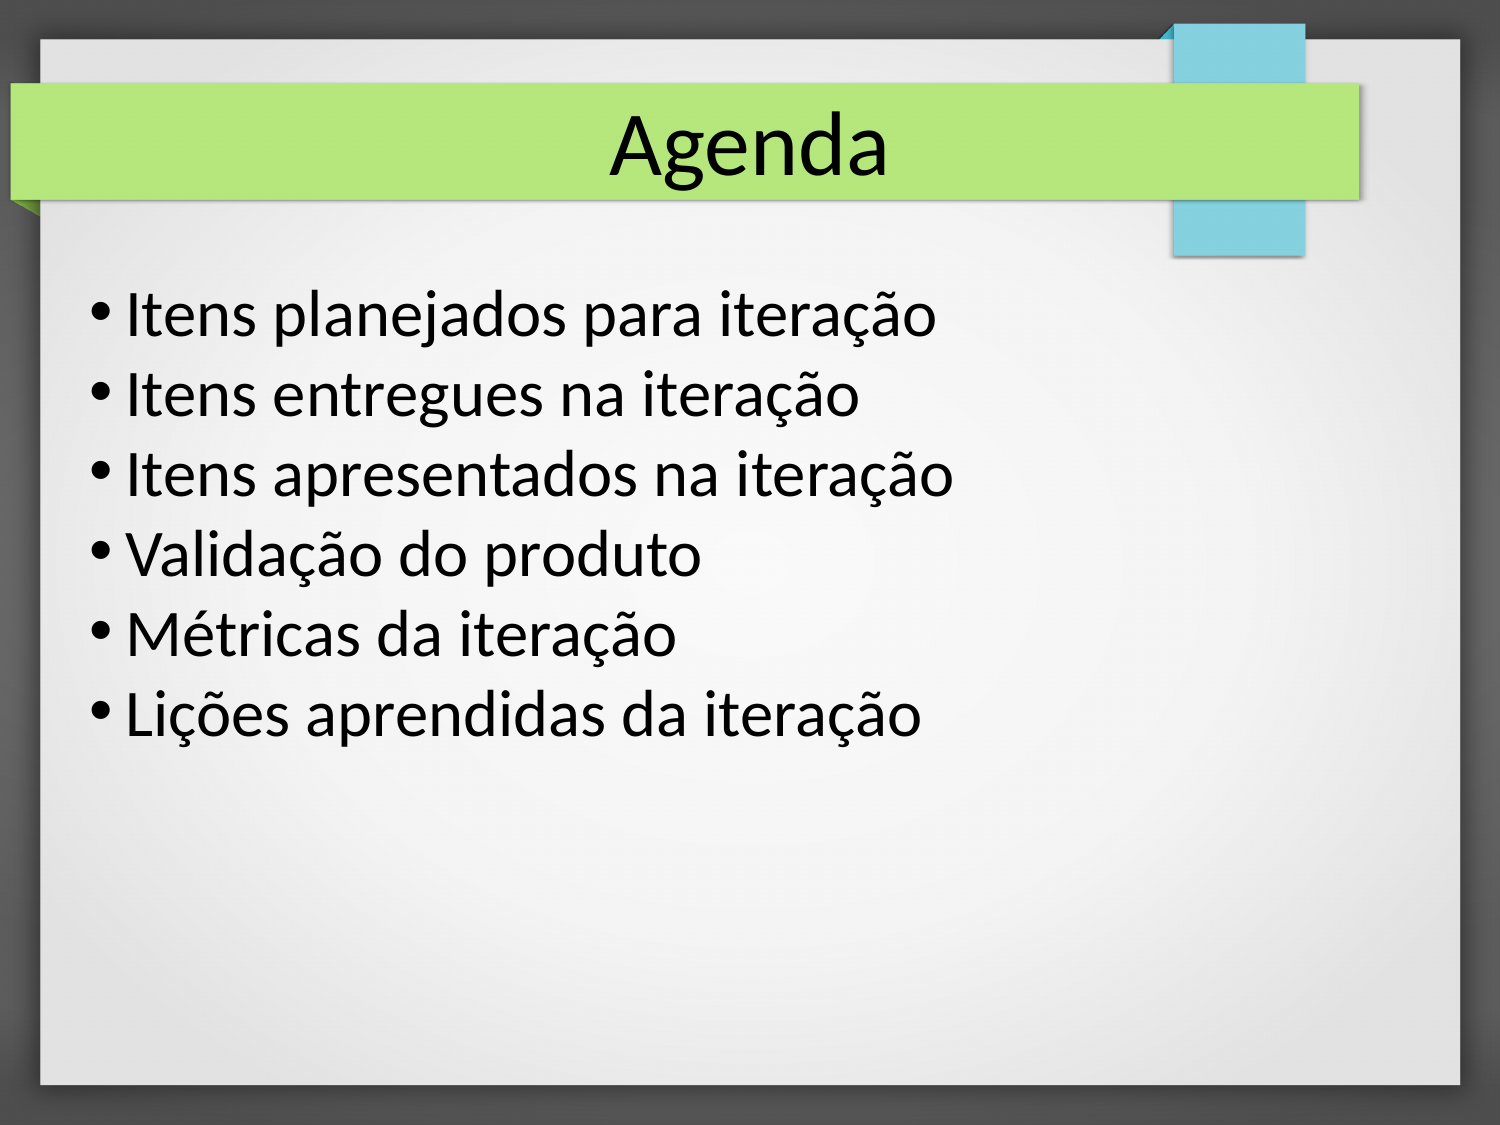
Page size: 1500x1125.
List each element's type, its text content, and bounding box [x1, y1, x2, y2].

picture [0, 0, 1500, 1125]
text_box Agenda [75, 45, 1425, 233]
text_box Itens planejados para iteração Itens entregues na iteração Itens apresentados na iteração Validação do produto Métricas da iteração Lições aprendidas da iteração [75, 262, 1425, 1005]
